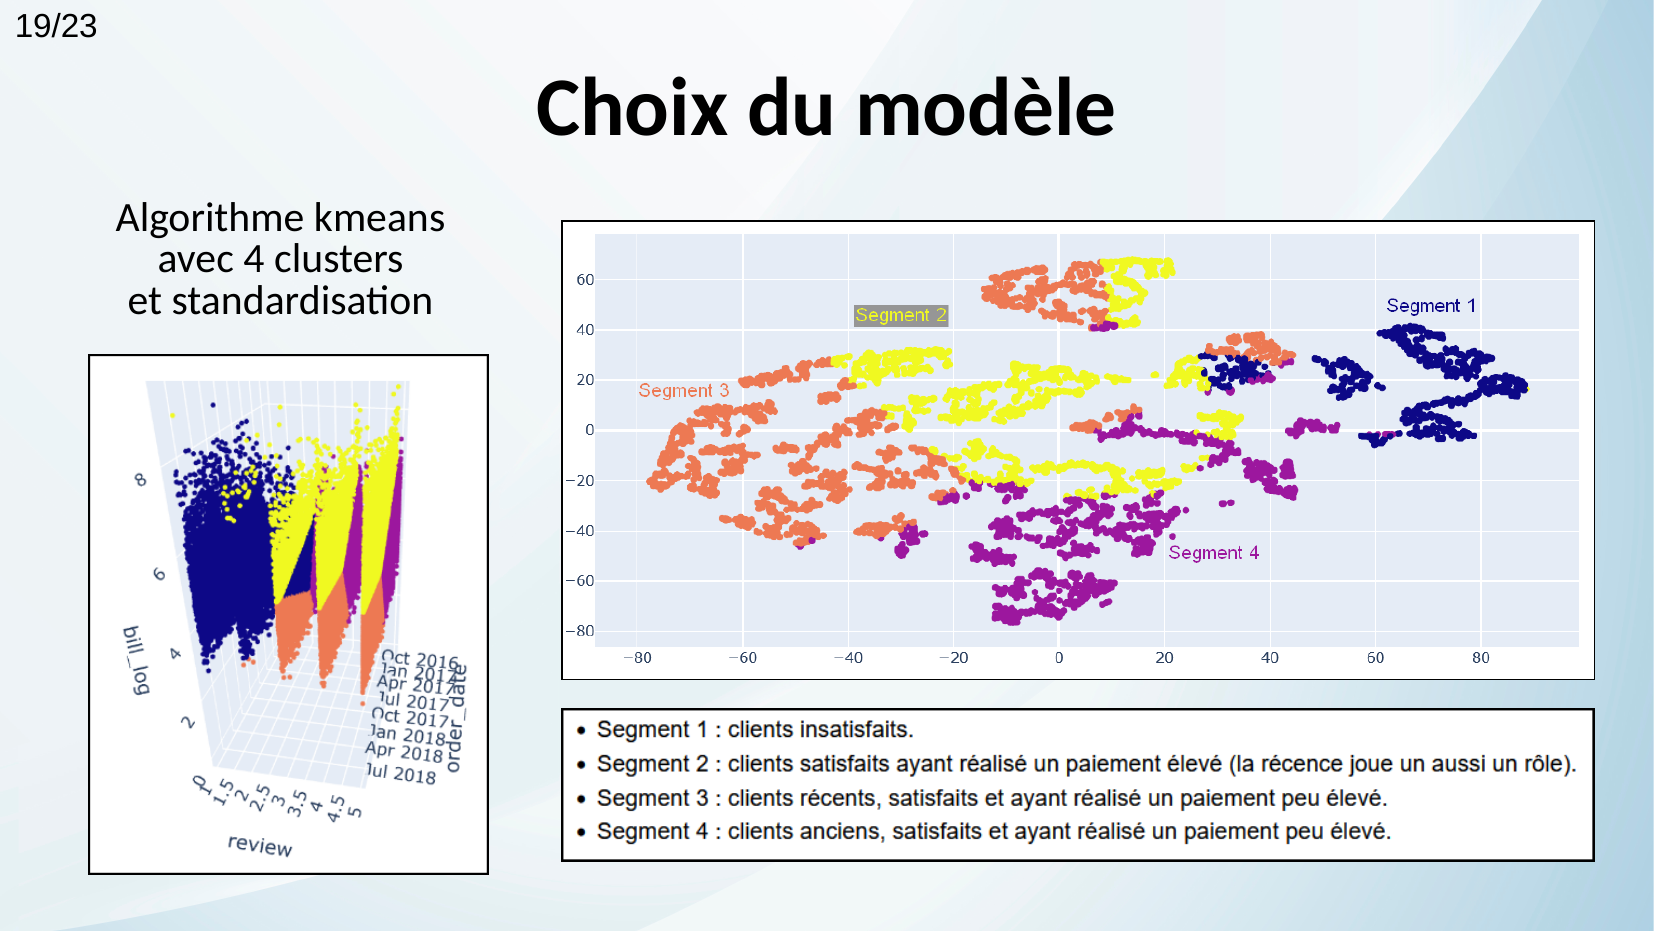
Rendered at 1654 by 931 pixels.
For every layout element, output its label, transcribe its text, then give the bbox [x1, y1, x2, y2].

picture [0, 0, 1654, 931]
text_box Algorithme kmeans avec 4 clusters et standardisation [59, 192, 502, 340]
text_box 19/23 [0, 0, 119, 60]
title Choix du modèle [82, 37, 1571, 193]
